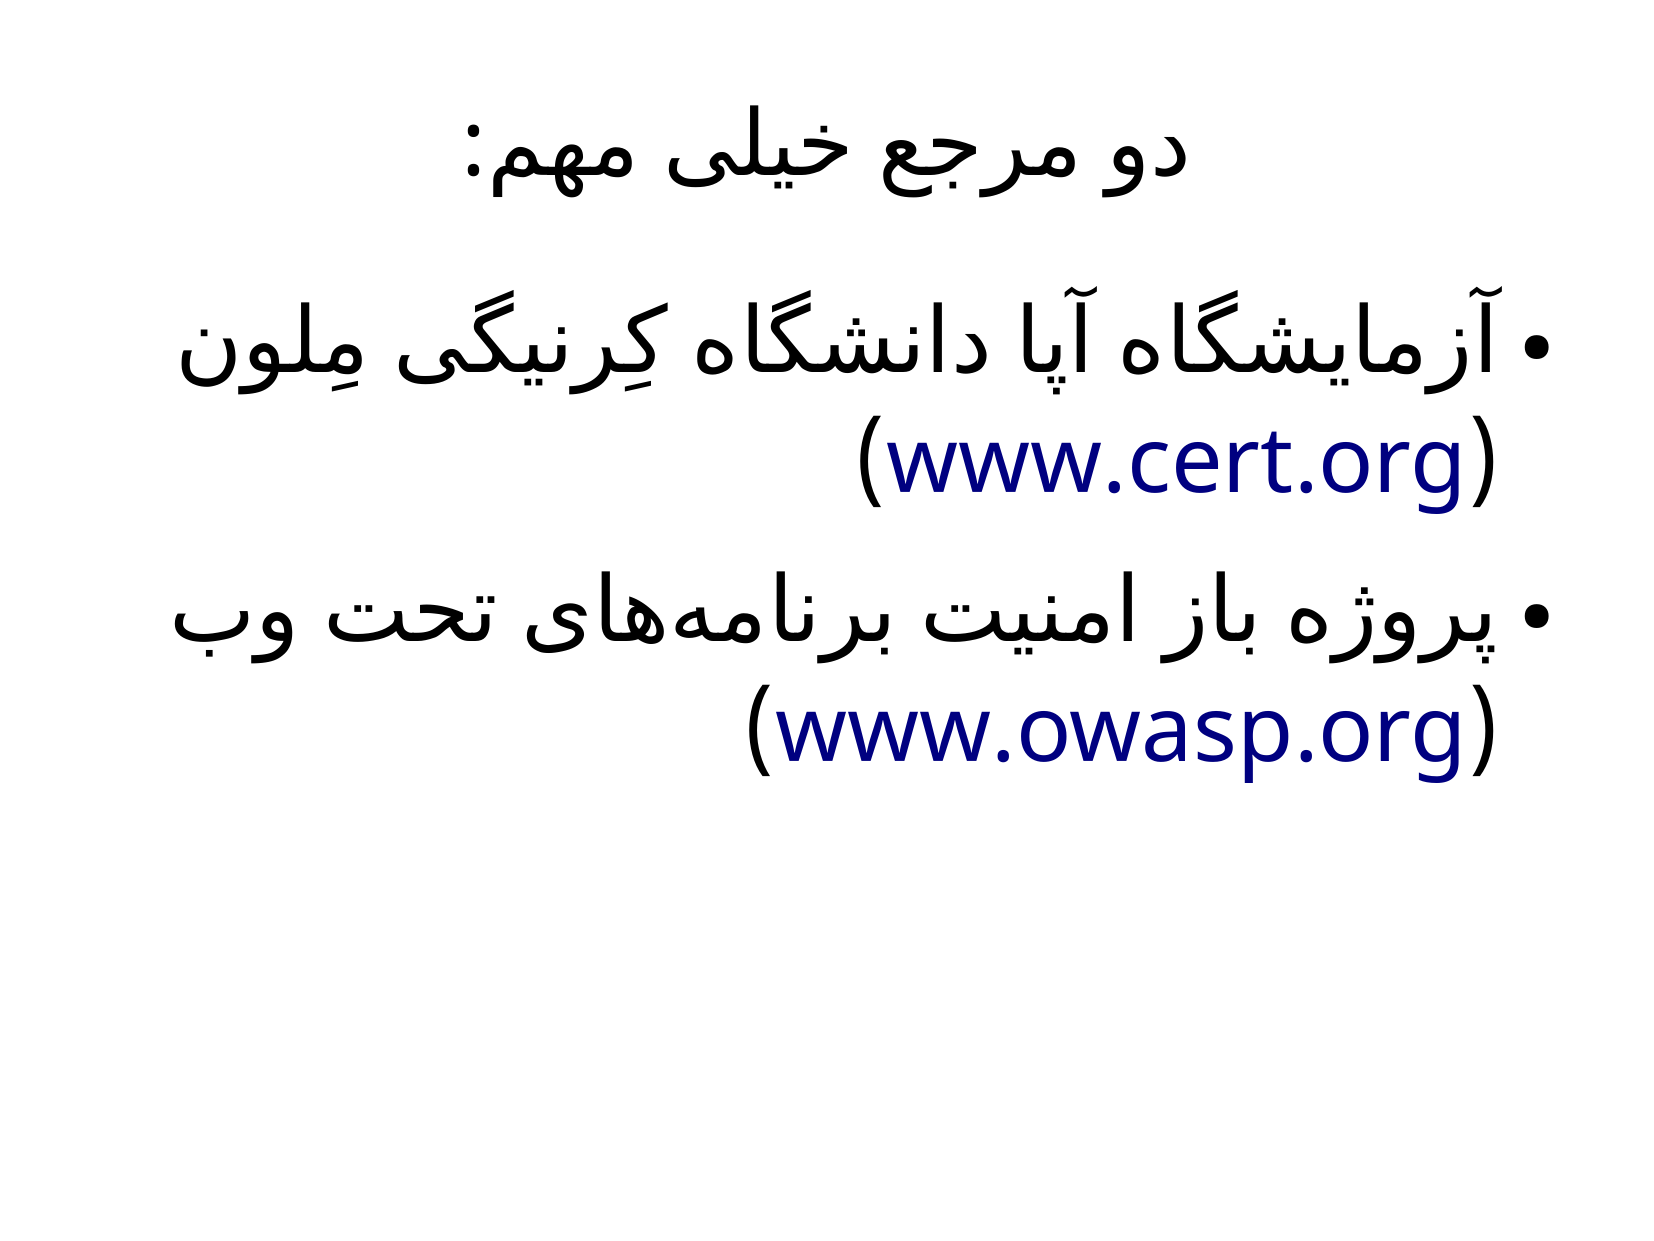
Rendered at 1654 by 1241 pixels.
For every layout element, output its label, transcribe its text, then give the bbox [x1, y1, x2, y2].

list آزمایشگاه آپا دانشگاه کِرنیگی مِلون (www.cert.org) پروژه باز امنیت برنامه‌های تحت وب (www.owasp.org) [82, 290, 1571, 1010]
title دو مرجع خیلی مهم: [82, 49, 1571, 257]
